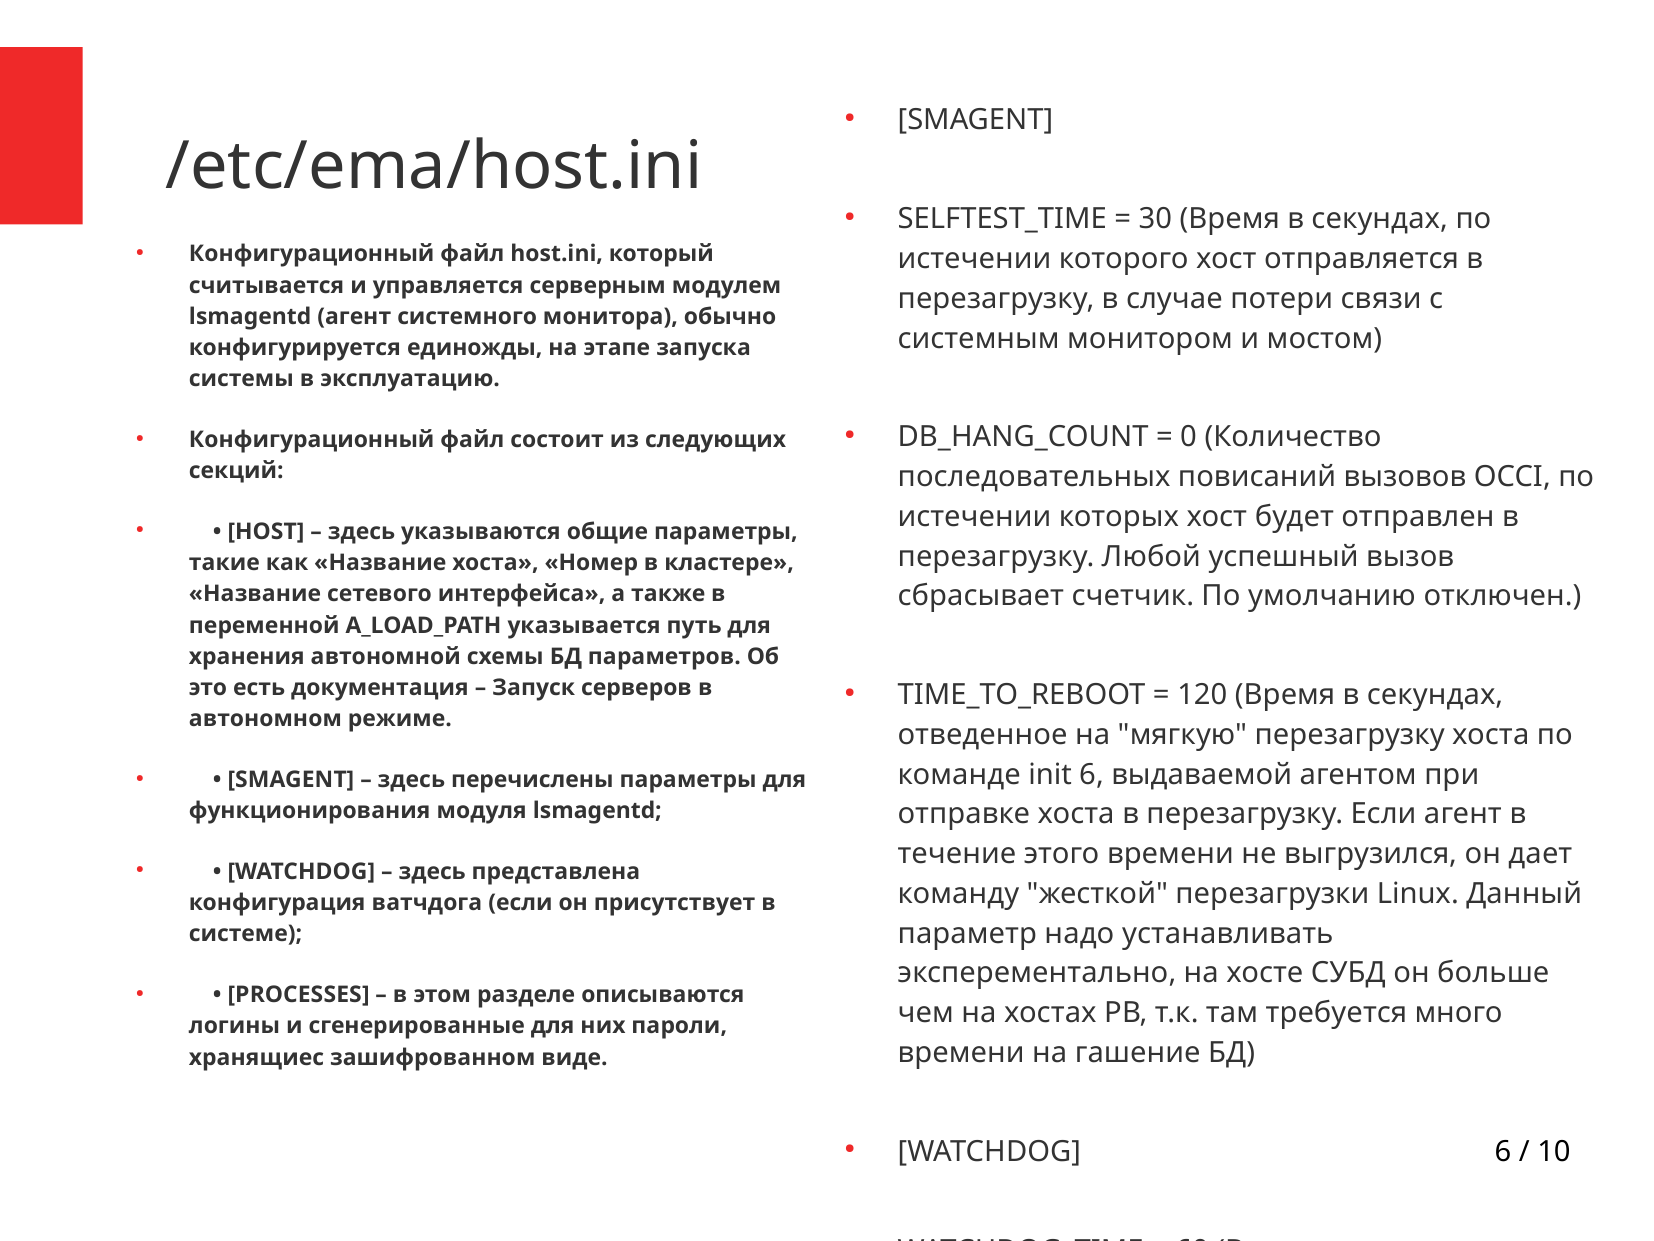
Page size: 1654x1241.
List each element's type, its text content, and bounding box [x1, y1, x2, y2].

title /etc/ema/host.ini [118, 49, 826, 257]
list Конфигурационный файл host.ini, который считывается и управляется серверным модулем lsmagentd (агент системного монитора), обычно конфигурируется единожды, на этапе запуска системы в эксплуатацию. Конфигурационный файл состоит из следующих секций: • [HOST] – здесь указываются общие параметры, такие как «Название хоста», «Номер в кластере», «Название сетевого интерфейса», а также в переменной A_LOAD_PATH указывается путь для хранения автономной схемы БД параметров. Об это есть документация – Запуск серверов в автономном режиме. • [SMAGENT] – здесь перечислены параметры для функционирования модуля lsmagentd; • [WATCHDOG] – здесь представлена конфигурация ватчдога (если он присутствует в системе); • [PROCESSES] – в этом разделе описываются логины и сгенерированные для них пароли, хранящиес зашифрованном виде. [118, 257, 810, 957]
list [SMAGENT] SELFTEST_TIME = 30 (Время в секундах, по истечении которого хост отправляется в перезагрузку, в случае потери связи с системным монитором и мостом) DB_HANG_COUNT = 0 (Количество последовательных повисаний вызовов OCCI, по истечении которых хост будет отправлен в перезагрузку. Любой успешный вызов сбрасывает счетчик. По умолчанию отключен.) TIME_TO_REBOOT = 120 (Время в секундах, отведенное на "мягкую" перезагрузку хоста по команде init 6, выдаваемой агентом при отправке хоста в перезагрузку. Если агент в течение этого времени не выгрузился, он дает команду "жесткой" перезагрузки Linux. Данный параметр надо устанавливать эксперементально, на хосте СУБД он больше чем на хостах РВ, т.к. там требуется много времени на гашение БД) [WATCHDOG] WATCHDOG_TIME = 60 (Время в секундах, по прошествии которого watchdog перезапустит систему, если откажет ОС или приложение Агент системного монитора при включенном типе контроля) [826, 0, 1607, 1193]
